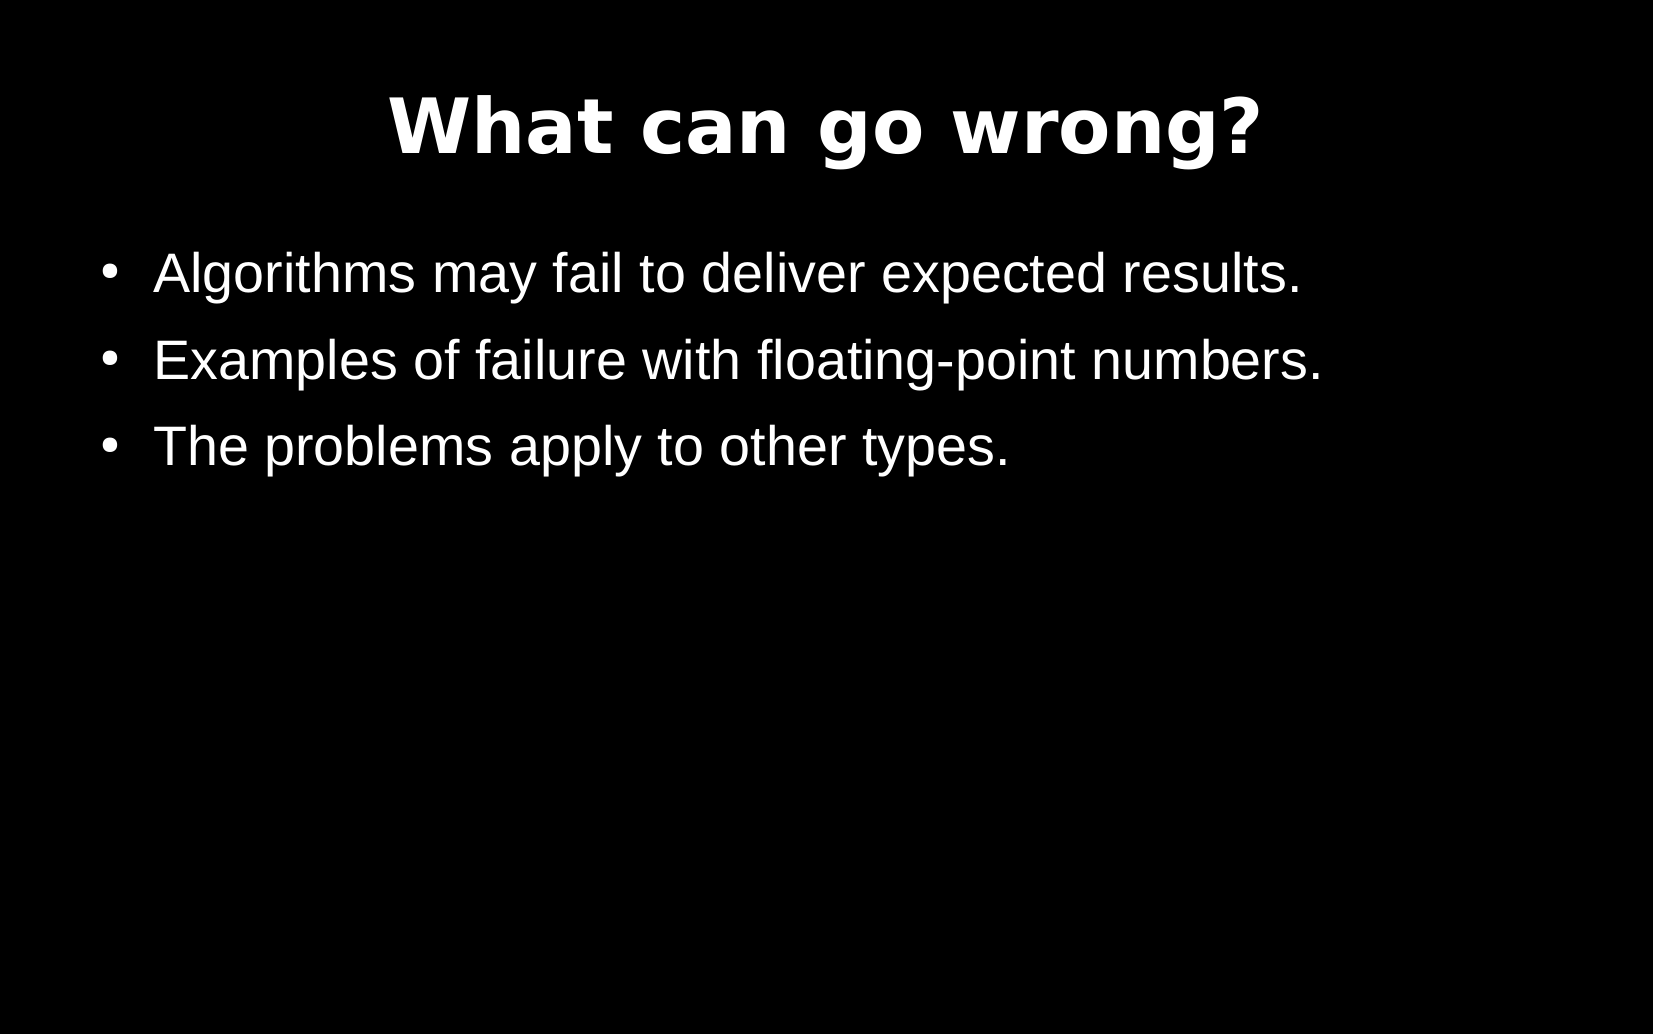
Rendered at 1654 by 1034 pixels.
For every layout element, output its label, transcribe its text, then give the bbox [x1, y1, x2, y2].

list Algorithms may fail to deliver expected results. Examples of failure with floating-point numbers. The problems apply to other types. [82, 241, 1571, 842]
title What can go wrong? [82, 41, 1571, 214]
